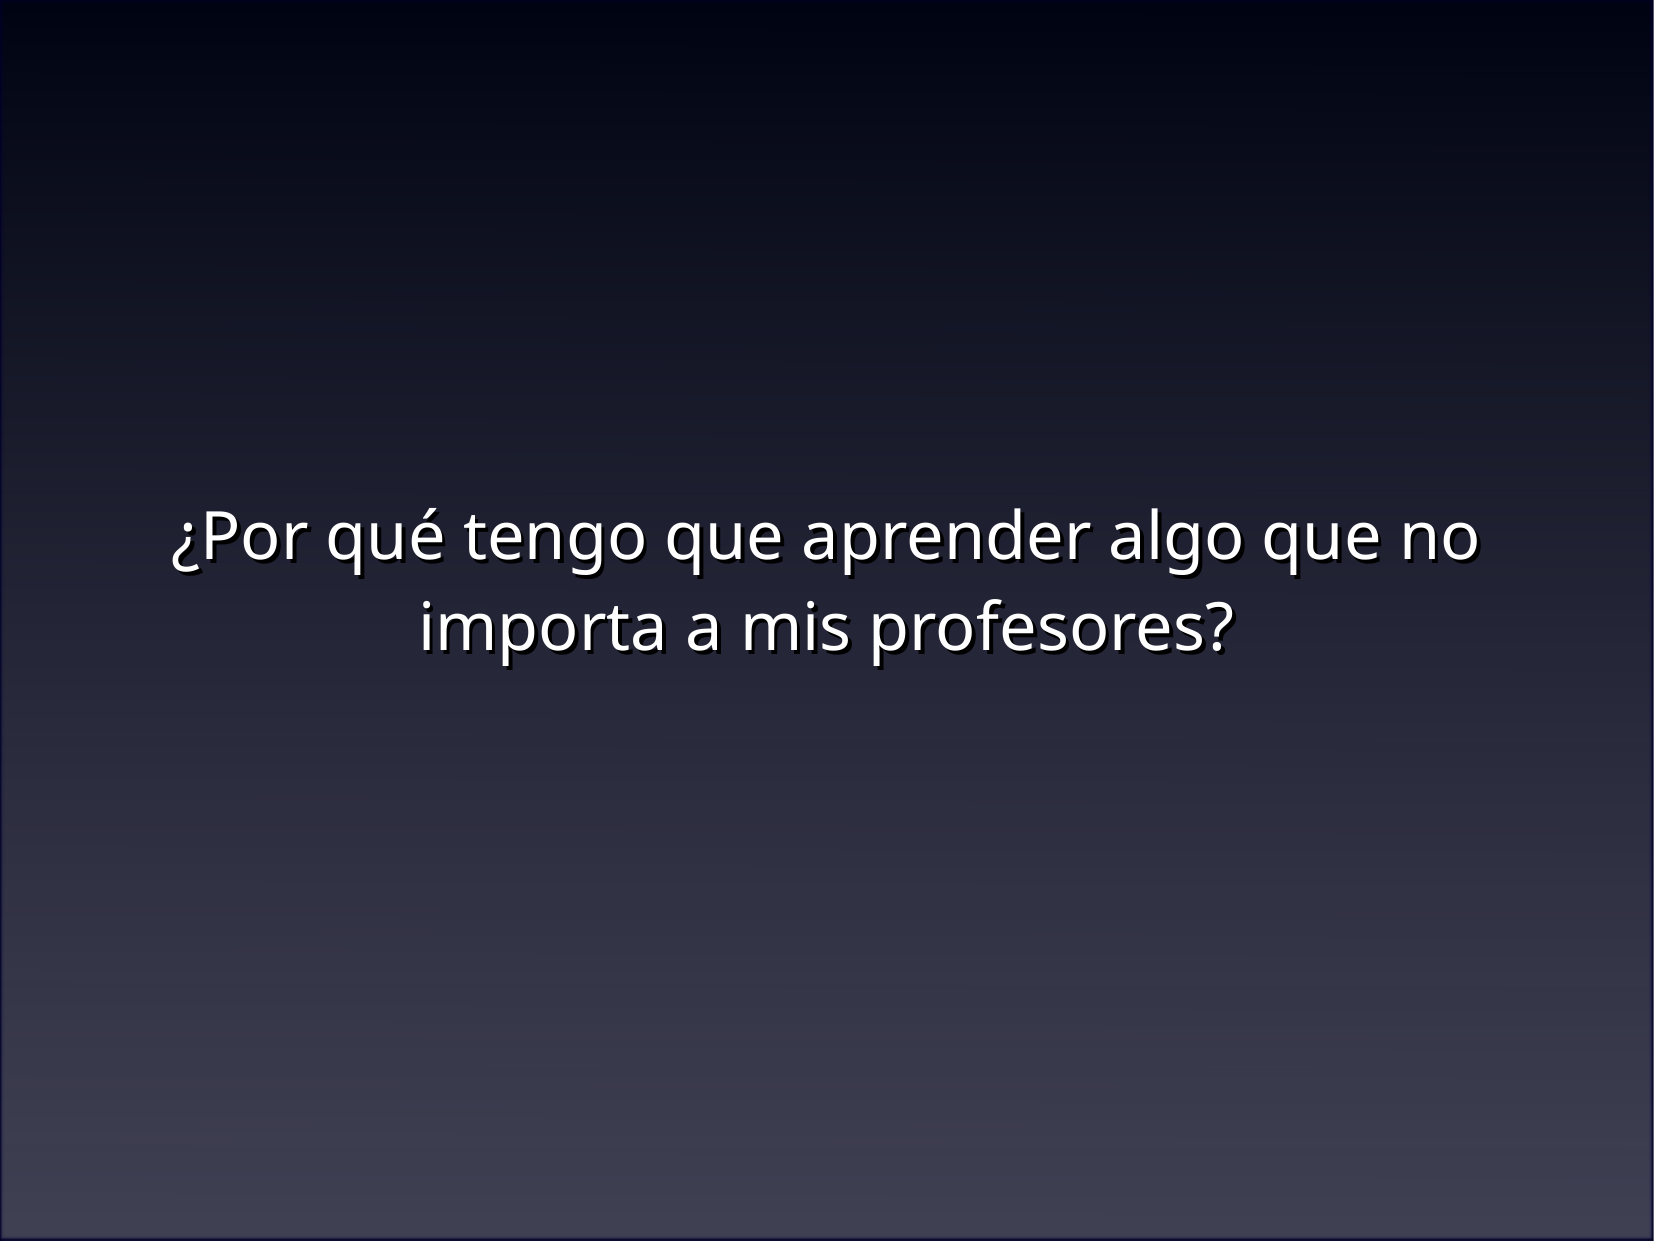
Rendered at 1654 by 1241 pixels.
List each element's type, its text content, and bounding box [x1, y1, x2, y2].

subtitle ¿Por qué tengo que aprender algo que no importa a mis profesores? [82, 56, 1571, 1102]
picture [0, 0, 1654, 1241]
